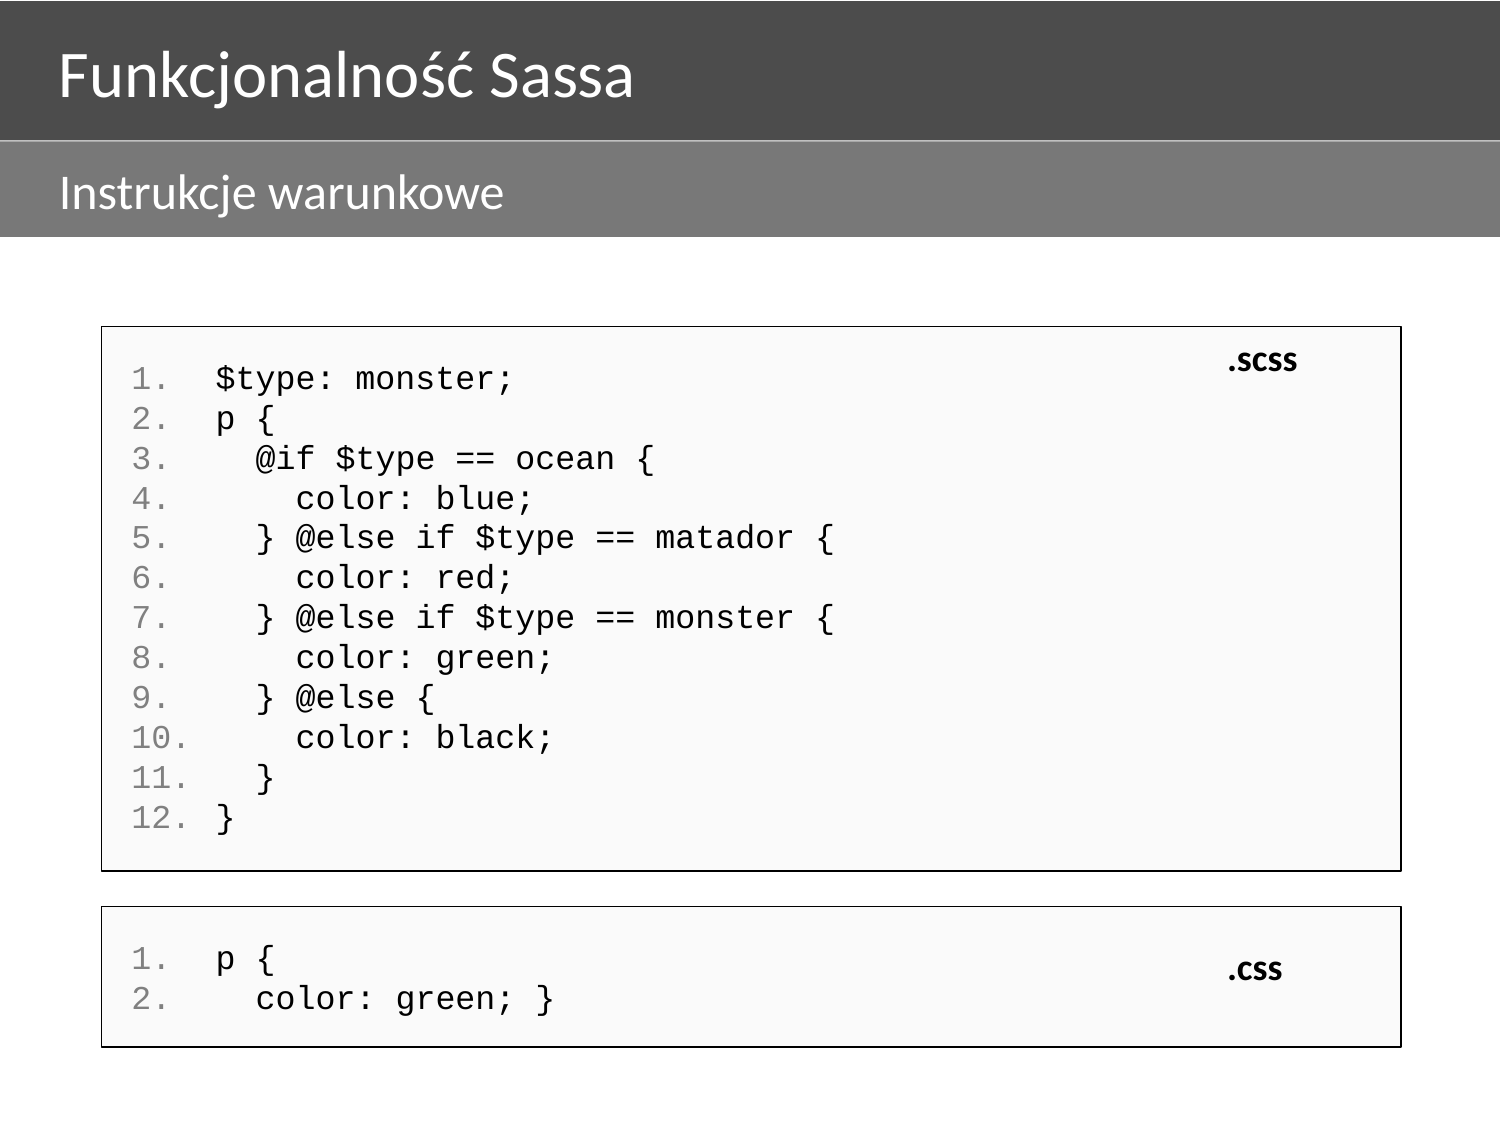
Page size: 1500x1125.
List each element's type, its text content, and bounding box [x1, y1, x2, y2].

text_box p { color: green; } [101, 906, 1401, 1047]
text_box .css [1211, 934, 1401, 996]
text_box $type: monster; p { @if $type == ocean { color: blue; } @else if $type == matador { color: red; } @else if $type == monster { color: green; } @else { color: black; } } [101, 326, 1401, 871]
text_box Instrukcje warunkowe [0, 141, 1500, 237]
text_box Funkcjonalność Sassa [0, 1, 1500, 140]
text_box .scss [1211, 326, 1401, 388]
